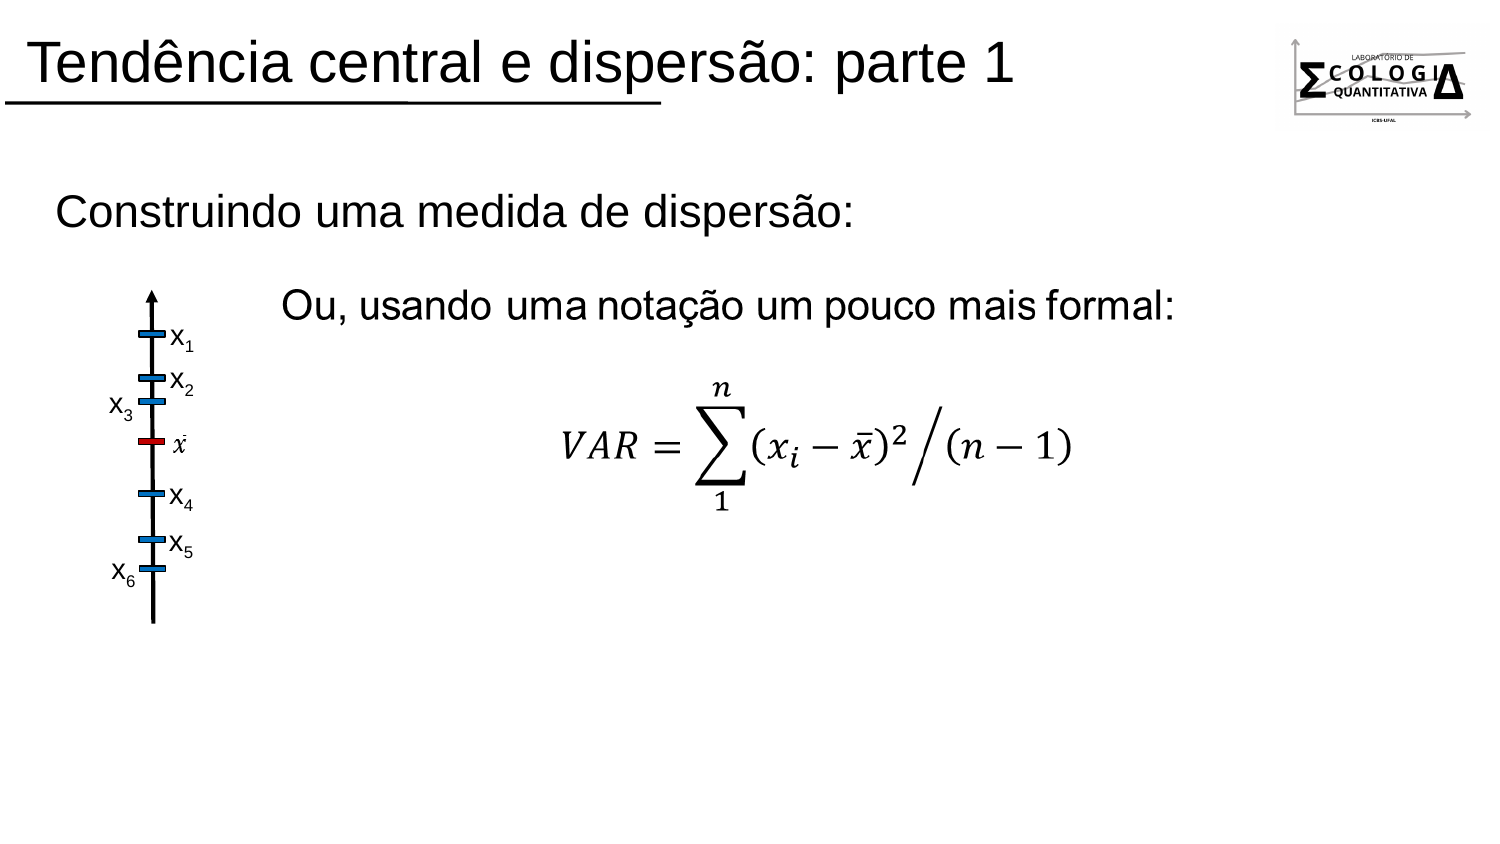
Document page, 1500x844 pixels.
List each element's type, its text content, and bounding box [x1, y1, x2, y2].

text_box [139, 491, 154, 497]
text_box x2 [154, 352, 212, 407]
text_box x6 [96, 543, 154, 598]
picture [1275, 23, 1490, 131]
text_box x4 [154, 467, 212, 514]
text_box x1 [155, 308, 213, 364]
text_box [139, 537, 153, 542]
text_box Construindo uma medida de dispersão: [40, 174, 1290, 245]
text_box x5 [153, 514, 212, 570]
text_box [139, 417, 212, 467]
text_box [255, 266, 1369, 521]
text_box x3 [93, 377, 152, 432]
text_box [139, 331, 155, 337]
text_box Tendência central e dispersão: parte 1 [11, 9, 1210, 117]
text_box [139, 375, 154, 381]
